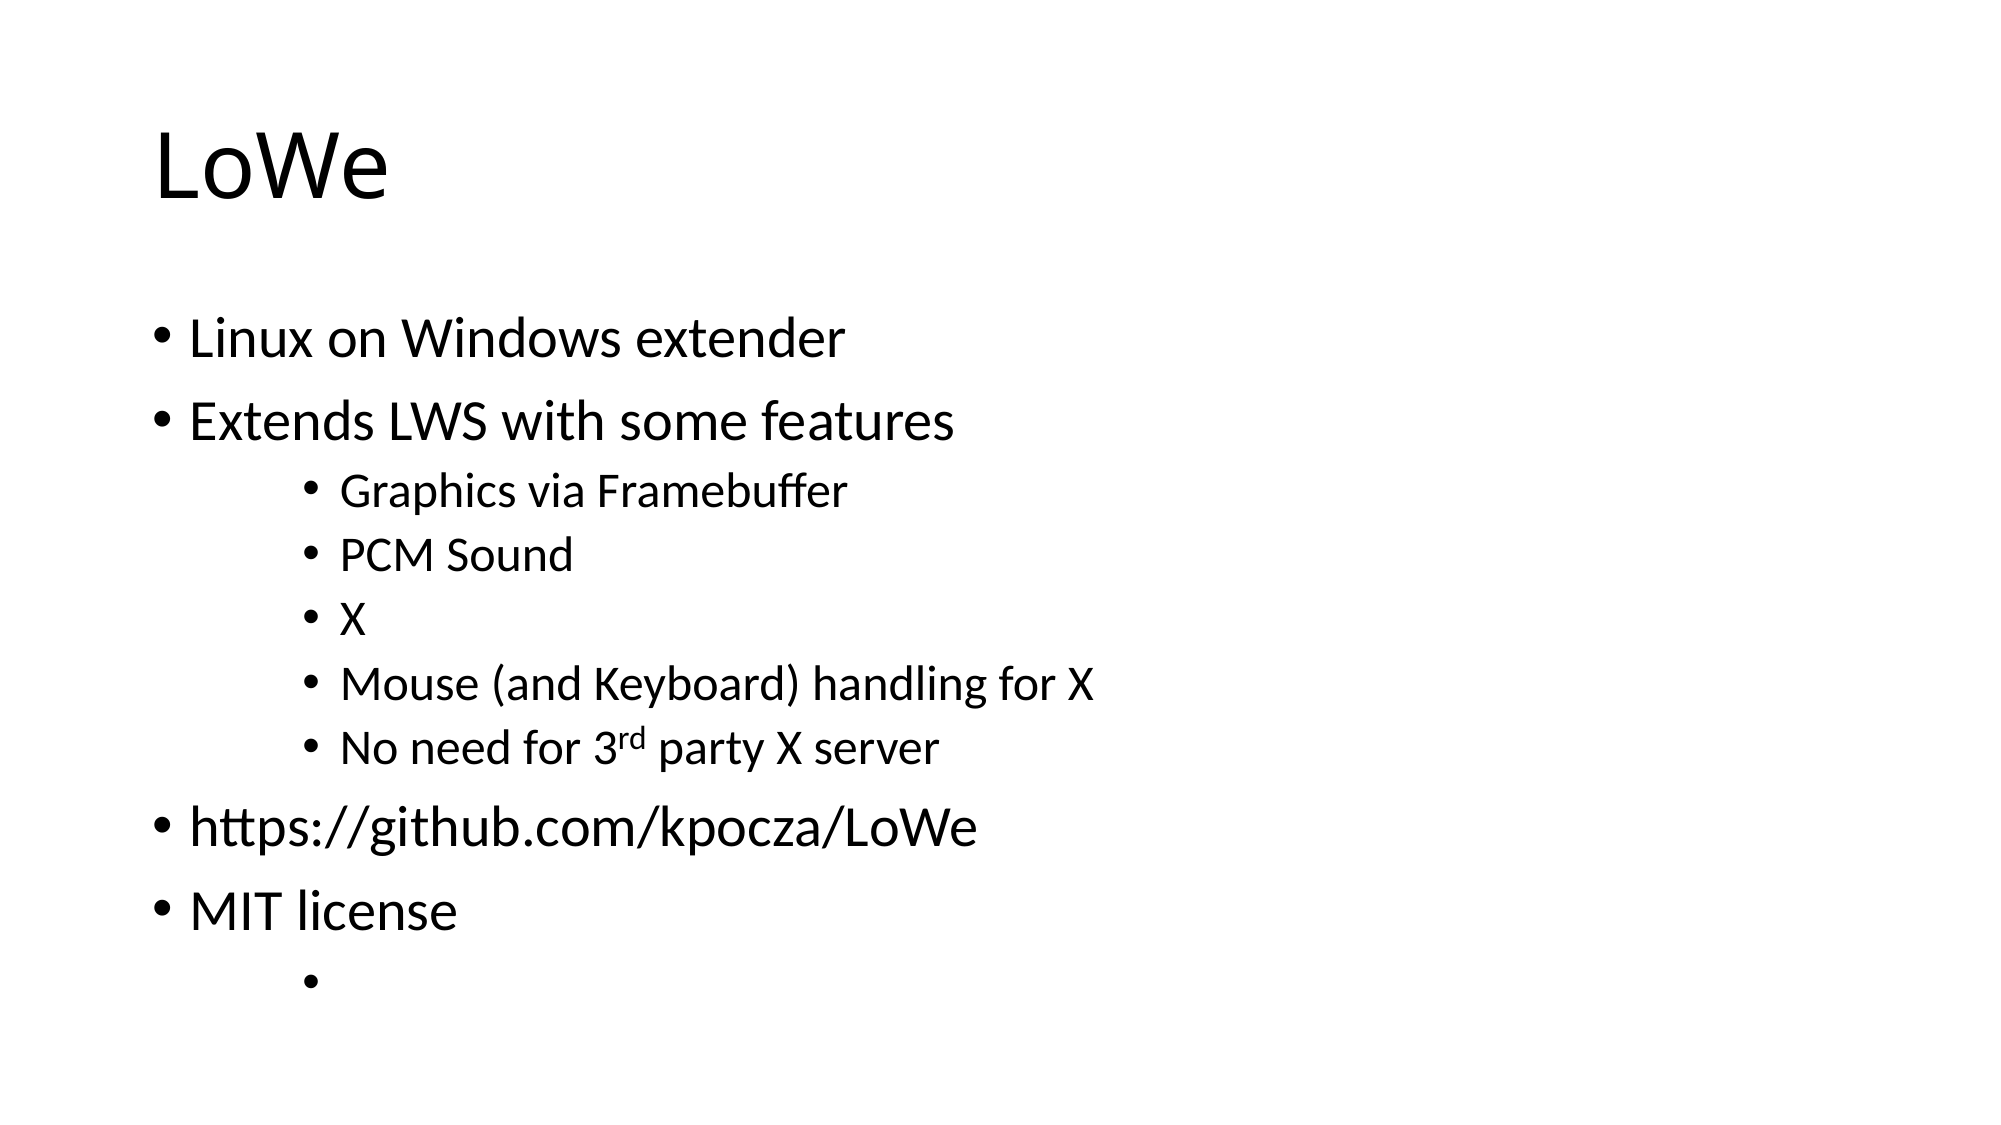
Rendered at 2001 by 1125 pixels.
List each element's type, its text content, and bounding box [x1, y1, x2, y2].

title LoWe [137, 59, 1863, 278]
list Linux on Windows extender Extends LWS with some features Graphics via Framebuffer PCM Sound X Mouse (and Keyboard) handling for X No need for 3rd party X server https://github.com/kpocza/LoWe MIT license [137, 299, 1863, 1014]
